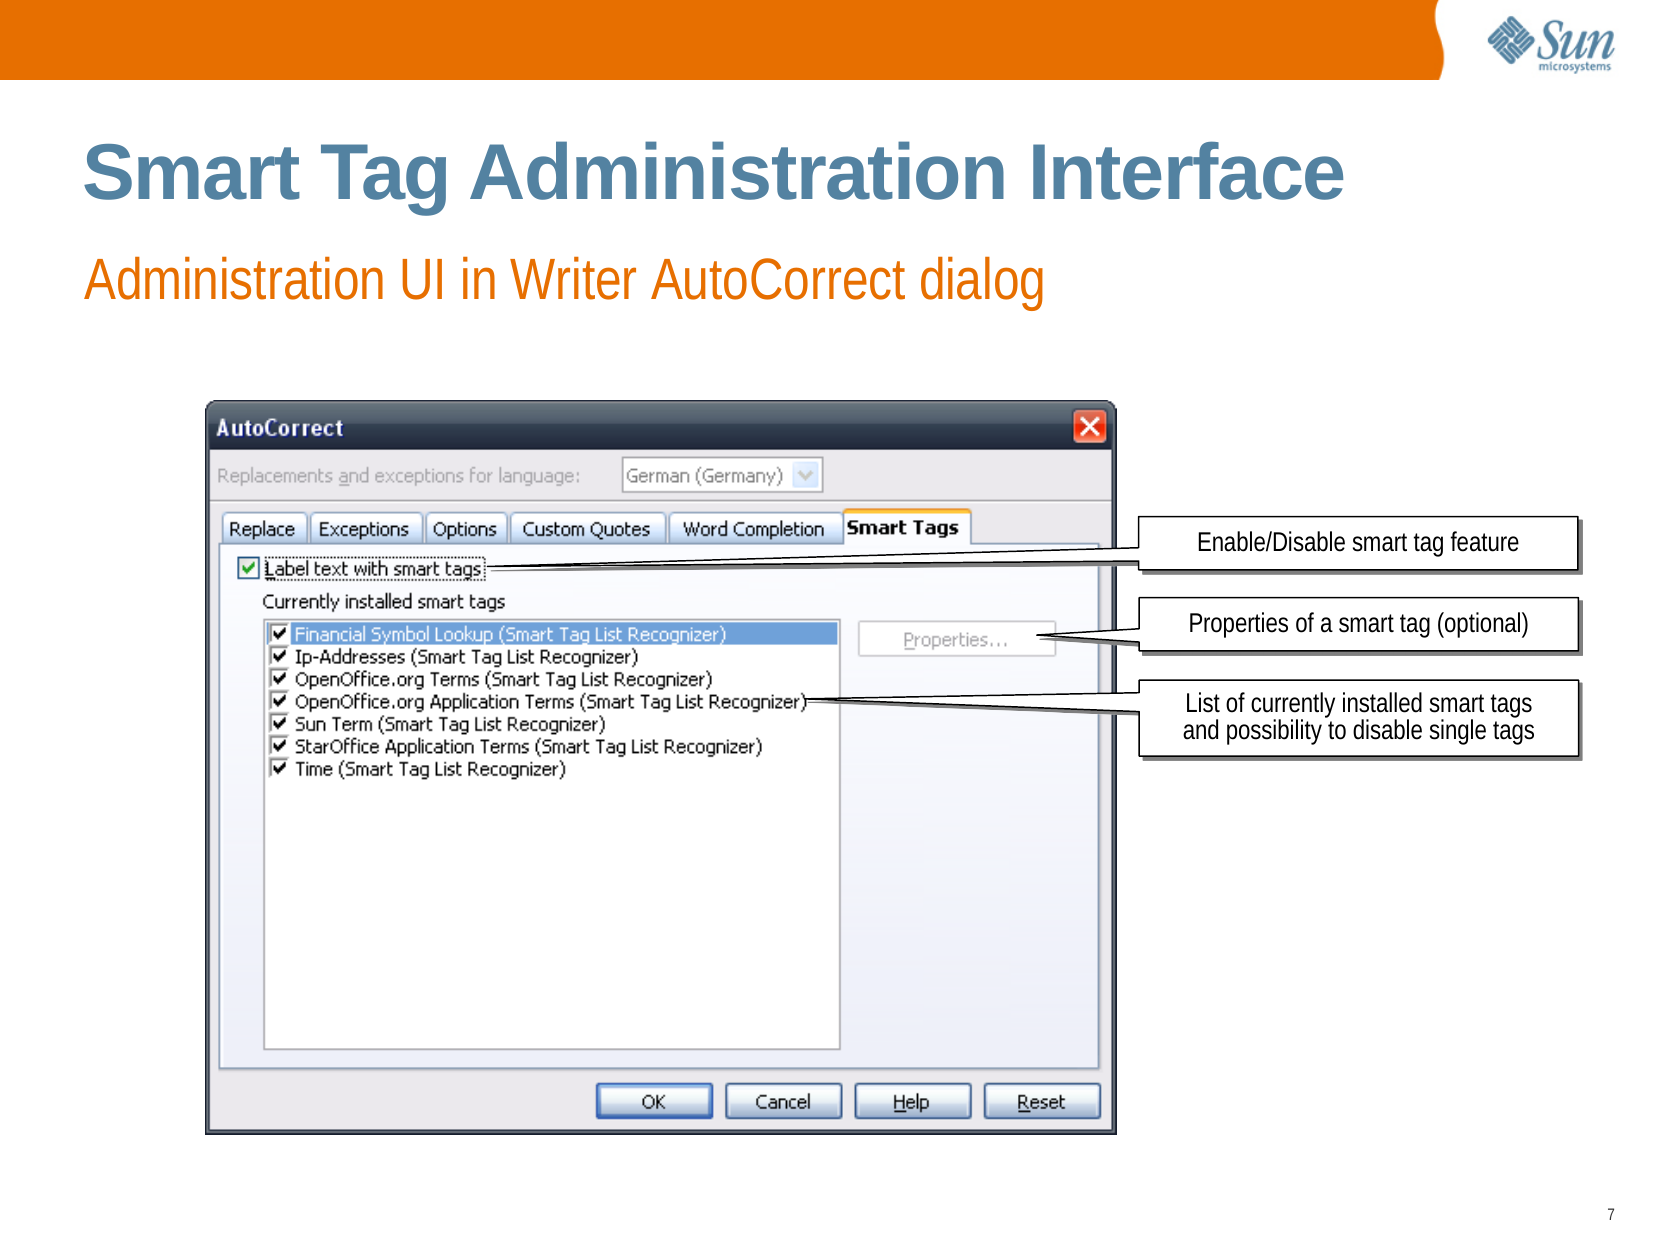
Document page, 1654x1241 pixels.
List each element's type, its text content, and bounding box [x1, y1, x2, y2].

text_box List of currently installed smart tags and possibility to disable single tags [804, 680, 1579, 757]
text_box Administration UI in Writer AutoCorrect dialog [84, 254, 1482, 329]
title Smart Tag Administration Interface [82, 135, 1585, 250]
picture [205, 400, 1117, 1135]
picture [0, 0, 1654, 80]
text_box Enable/Disable smart tag feature [487, 516, 1578, 570]
text_box Properties of a smart tag (optional) [1036, 597, 1579, 651]
